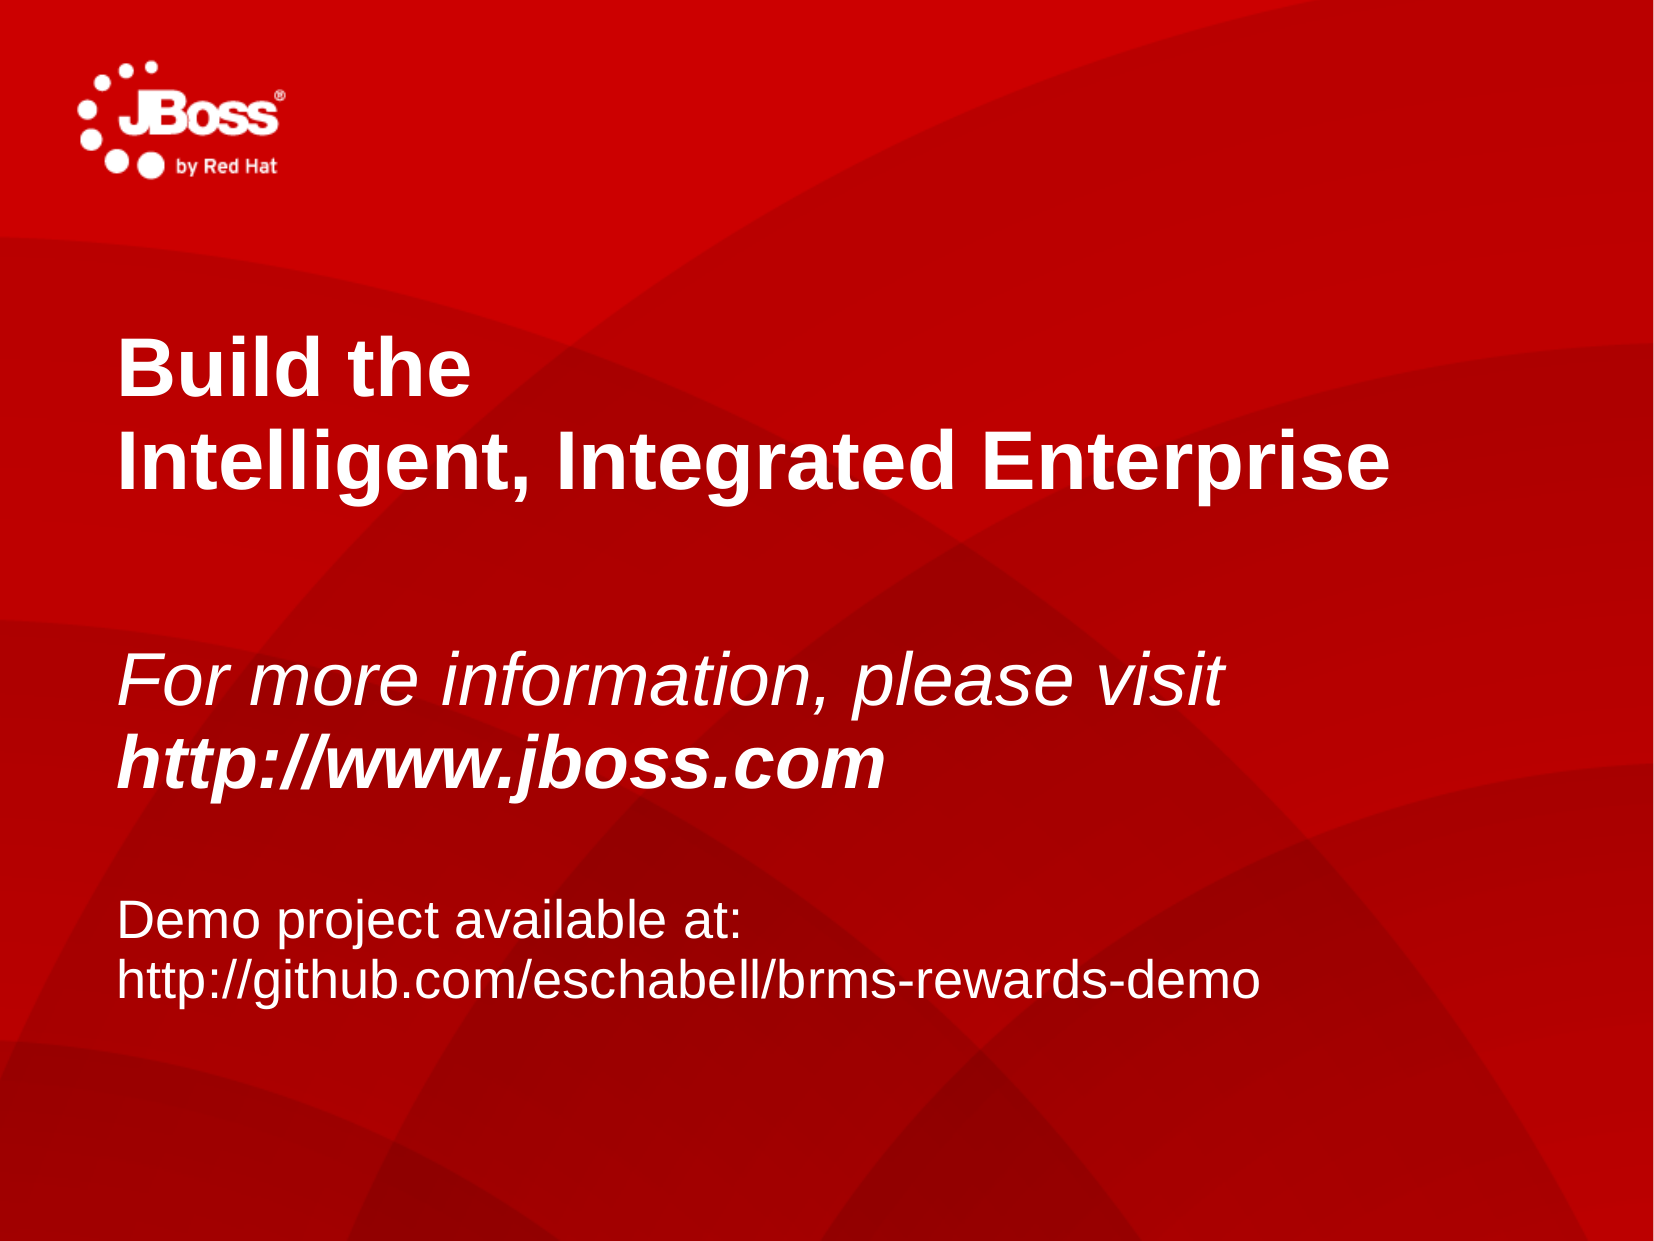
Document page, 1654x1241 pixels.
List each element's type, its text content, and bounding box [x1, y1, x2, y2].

text_box Build the Intelligent, Integrated Enterprise For more information, please visit http://www.jboss.com Demo project available at: http://github.com/eschabell/brms-rewards-demo [101, 220, 1552, 1020]
picture [0, 0, 1654, 1241]
